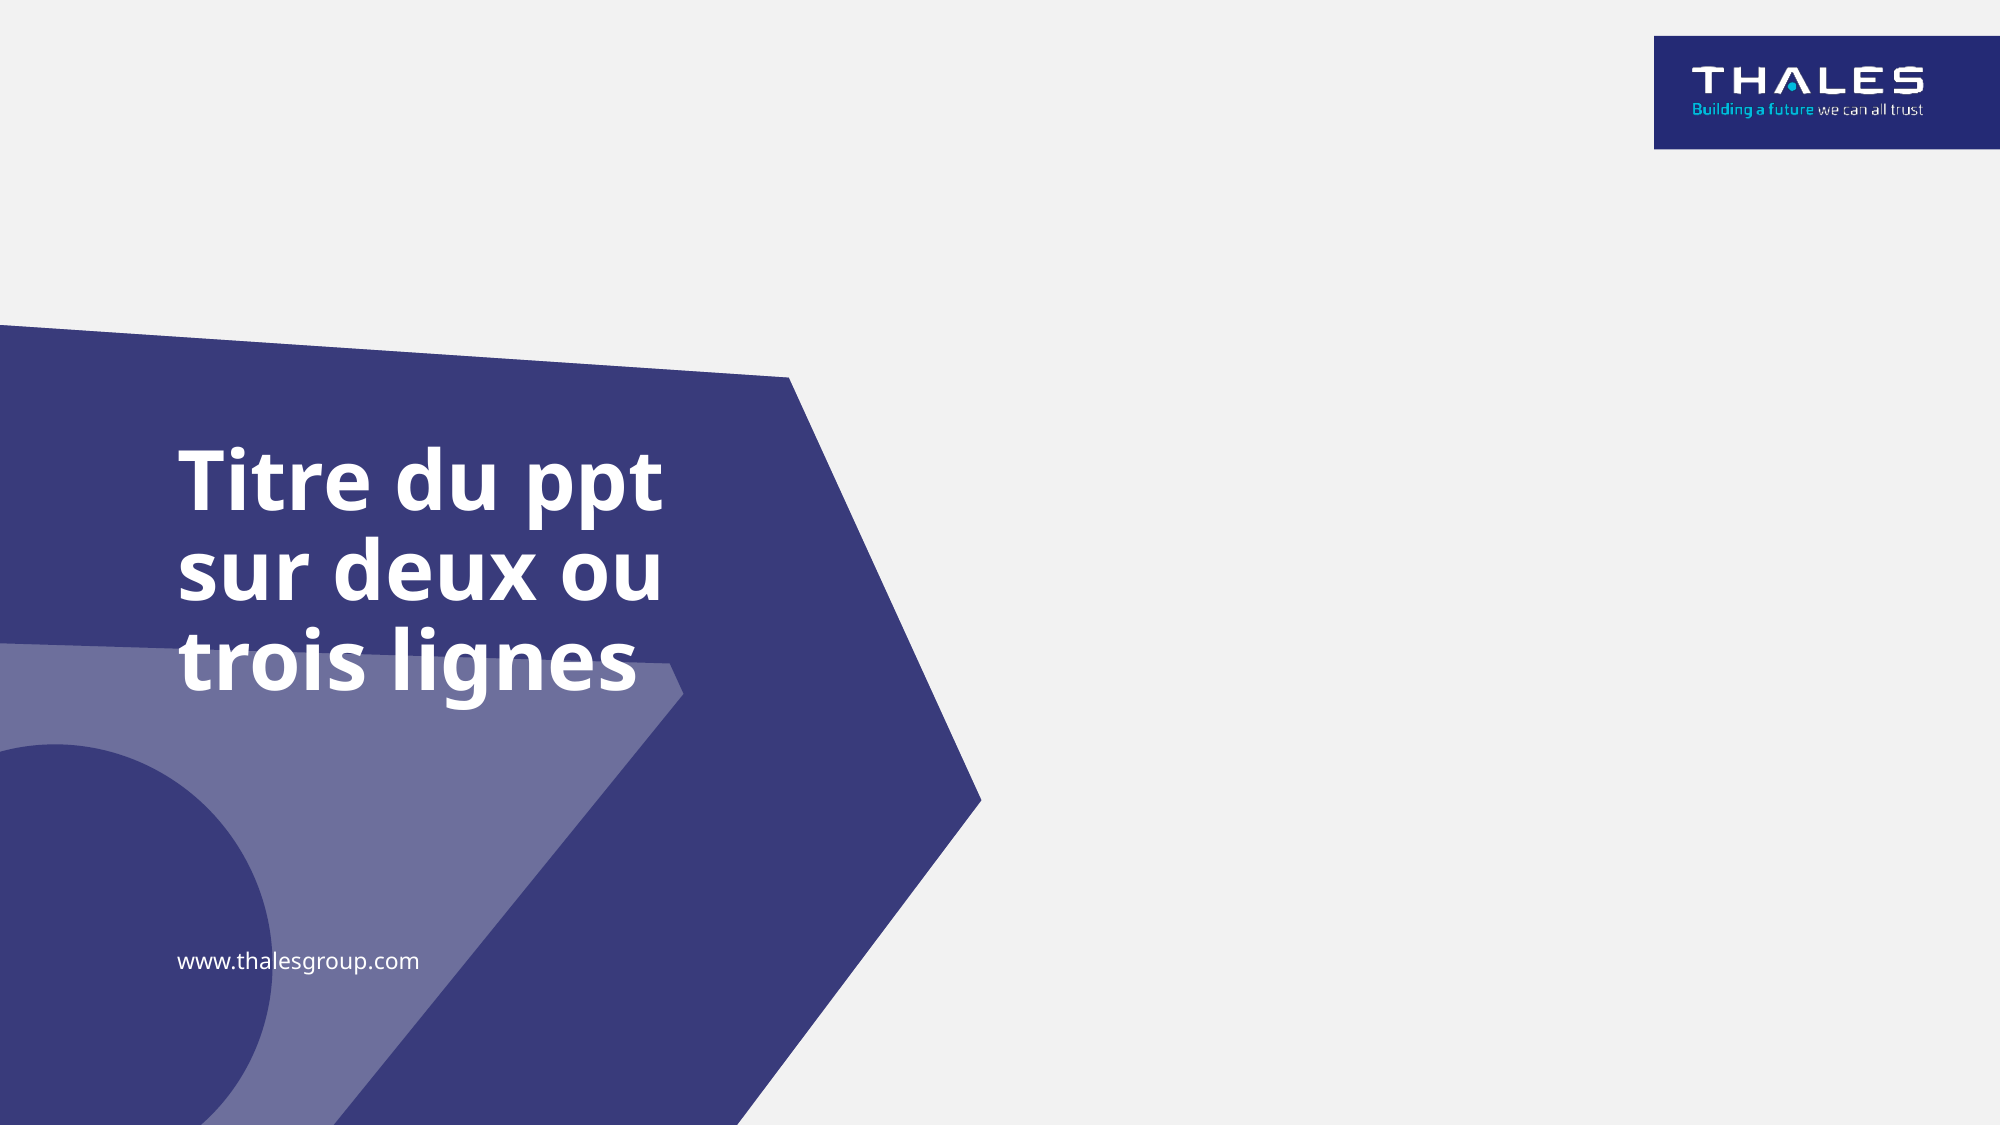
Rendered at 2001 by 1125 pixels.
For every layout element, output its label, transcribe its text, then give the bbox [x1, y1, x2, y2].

picture [1670, 41, 1945, 145]
title Titre du ppt sur deux ou trois lignes [177, 436, 803, 710]
